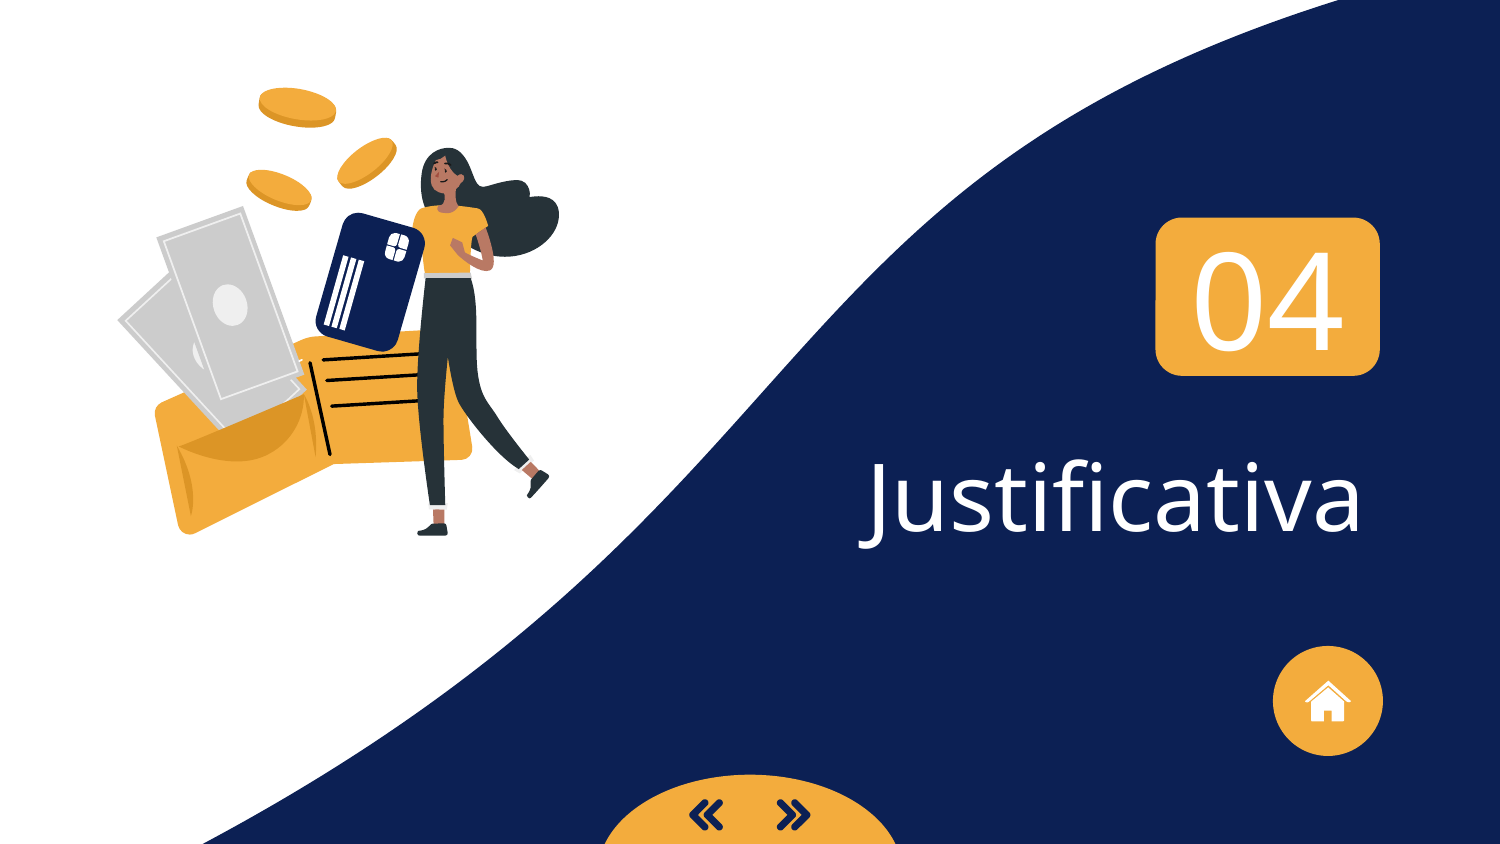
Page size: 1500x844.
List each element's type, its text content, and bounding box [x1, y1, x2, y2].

text_box [117, 147, 559, 536]
text_box [1161, 217, 1374, 227]
text_box [1272, 645, 1383, 756]
text_box [337, 137, 397, 189]
text_box [246, 169, 312, 211]
text_box [604, 774, 896, 844]
title Justificativa [689, 408, 1380, 580]
text_box [258, 87, 337, 128]
title 04 [1155, 227, 1380, 366]
text_box [1161, 366, 1374, 376]
